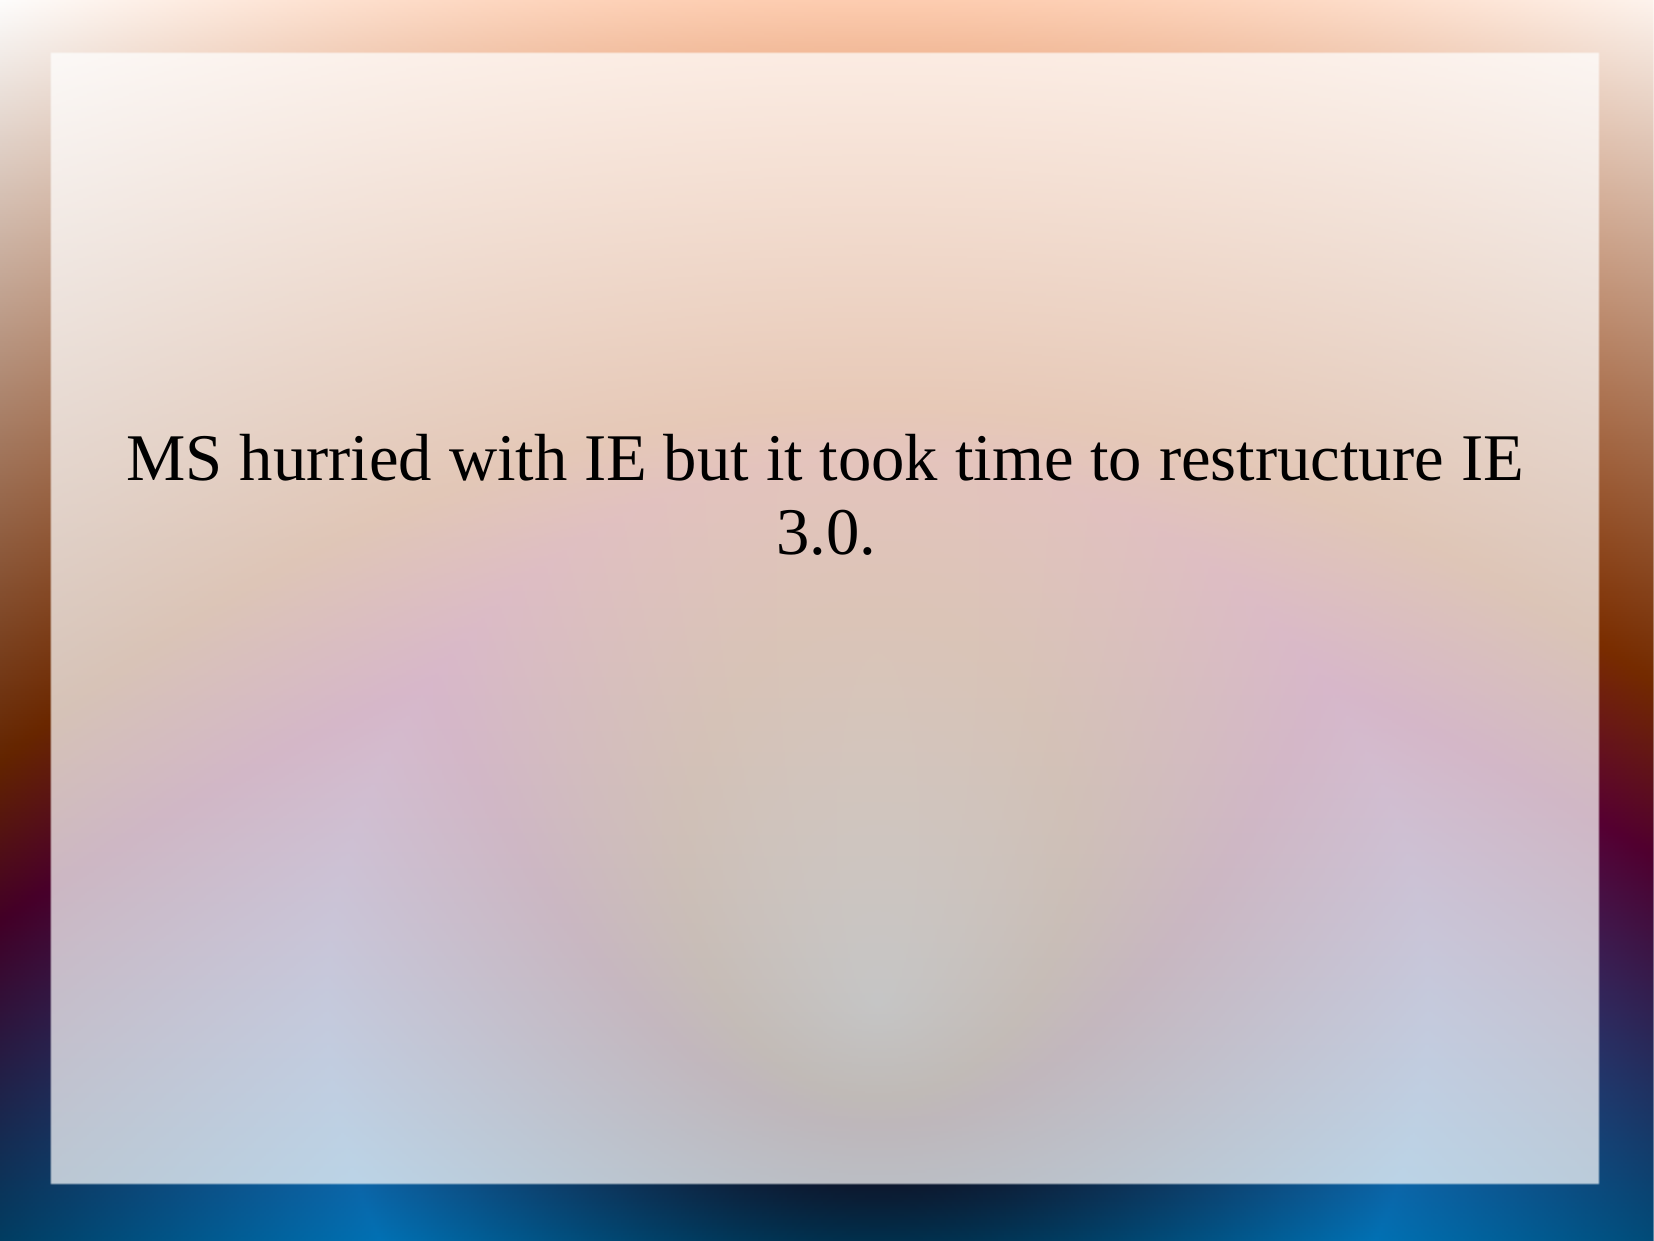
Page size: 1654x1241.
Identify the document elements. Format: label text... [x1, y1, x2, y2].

subtitle MS hurried with IE but it took time to restructure IE 3.0. [82, 55, 1571, 1010]
picture [0, 0, 1654, 1241]
